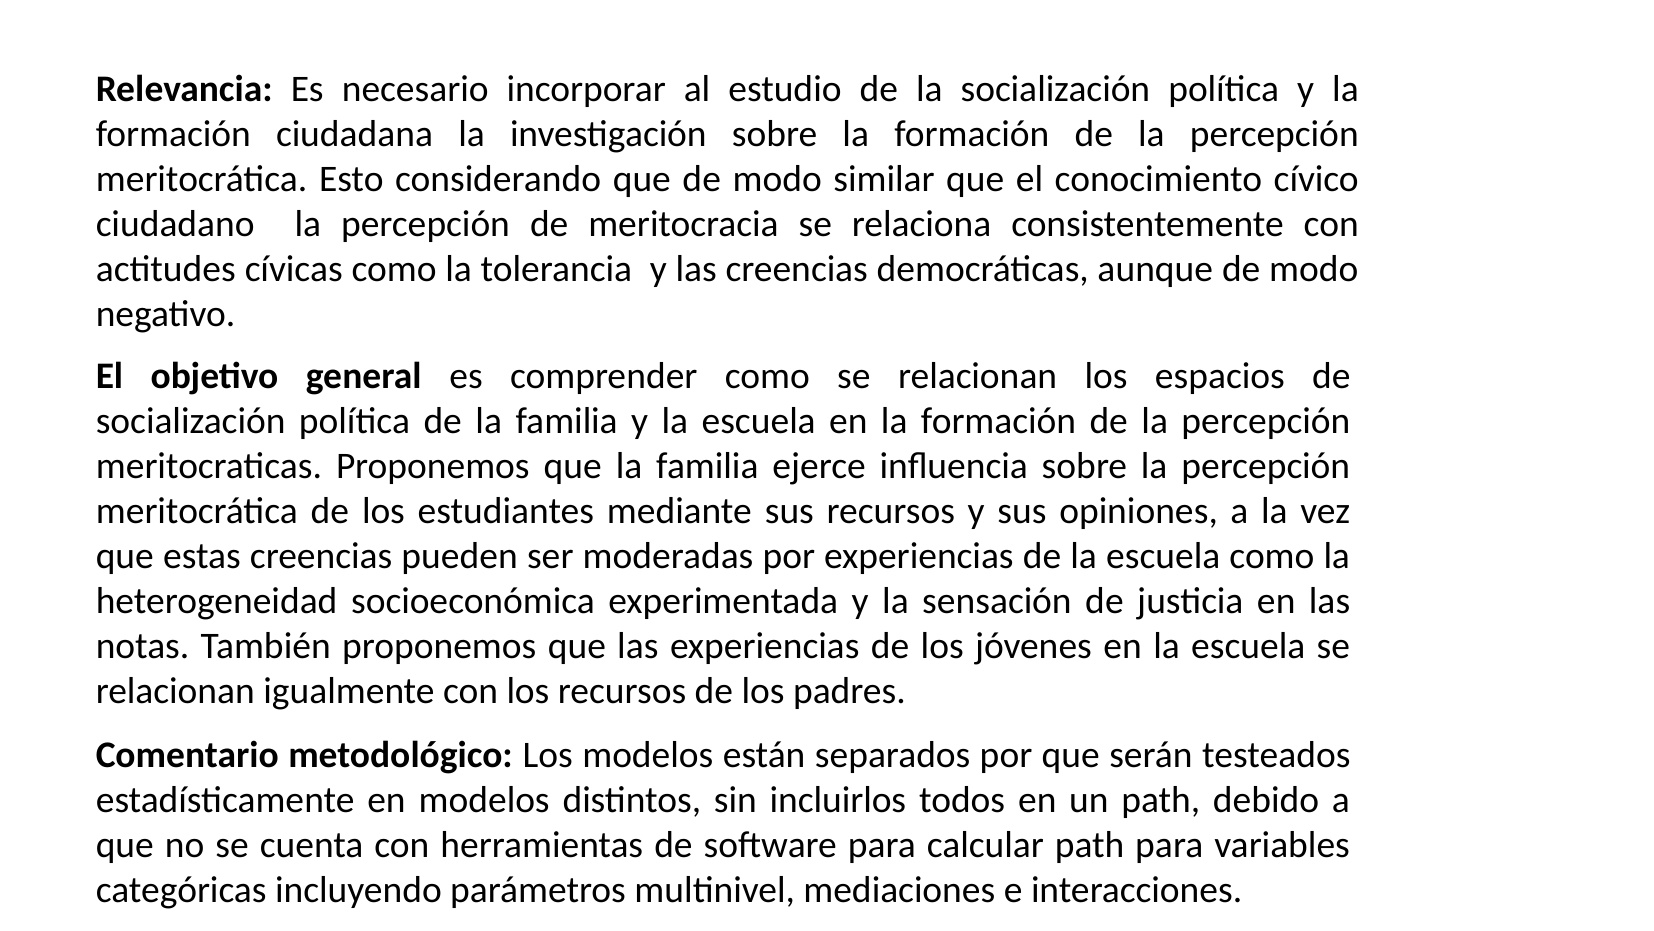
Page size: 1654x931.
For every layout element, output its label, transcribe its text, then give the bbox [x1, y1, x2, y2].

text_box Comentario metodológico: Los modelos están separados por que serán testeados estadísticamente en modelos distintos, sin incluirlos todos en un path, debido a que no se cuenta con herramientas de software para calcular path para variables categóricas incluyendo parámetros multinivel, mediaciones e interacciones. [80, 722, 1376, 920]
text_box Relevancia: Es necesario incorporar al estudio de la socialización política y la formación ciudadana la investigación sobre la formación de la percepción meritocrática. Esto considerando que de modo similar que el conocimiento cívico ciudadano la percepción de meritocracia se relaciona consistentemente con actitudes cívicas como la tolerancia y las creencias democráticas, aunque de modo negativo. [80, 56, 1376, 344]
text_box El objetivo general es comprender como se relacionan los espacios de socialización política de la familia y la escuela en la formación de la percepción meritocraticas. Proponemos que la familia ejerce influencia sobre la percepción meritocrática de los estudiantes mediante sus recursos y sus opiniones, a la vez que estas creencias pueden ser moderadas por experiencias de la escuela como la heterogeneidad socioeconómica experimentada y la sensación de justicia en las notas. También proponemos que las experiencias de los jóvenes en la escuela se relacionan igualmente con los recursos de los padres. [80, 344, 1376, 722]
